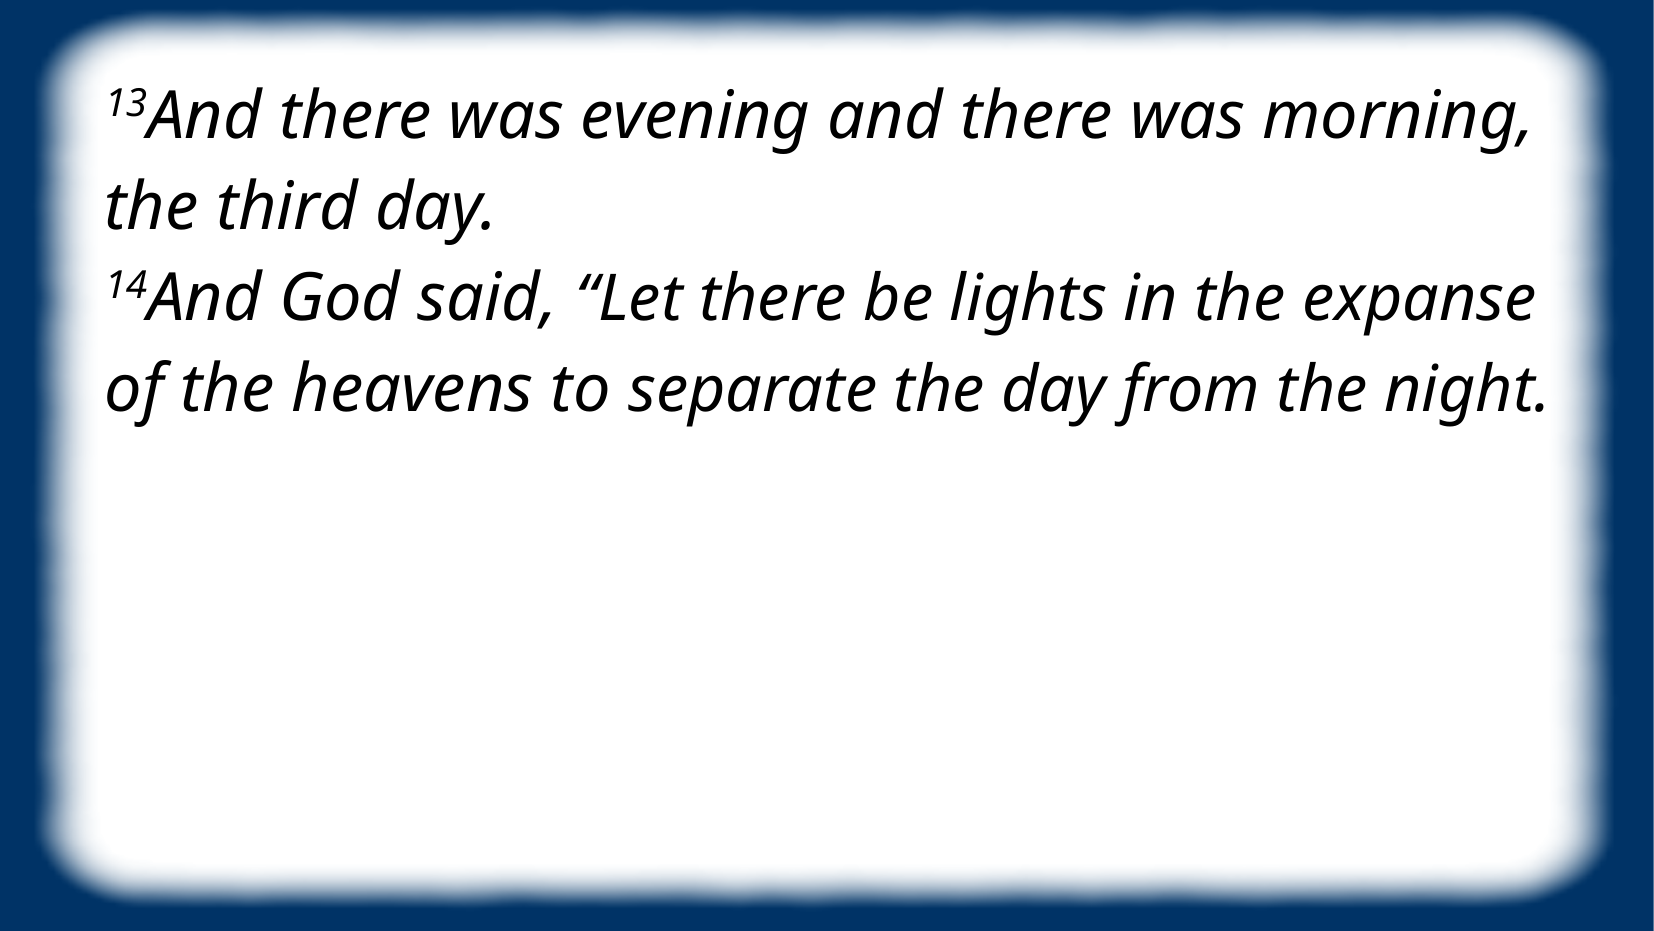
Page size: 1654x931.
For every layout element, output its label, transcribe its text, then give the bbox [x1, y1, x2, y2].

text_box 13And there was evening and there was morning, the third day. 14And God said, “Let there be lights in the expanse of the heavens to separate the day from the night. [90, 60, 1576, 516]
picture [0, 0, 1654, 931]
